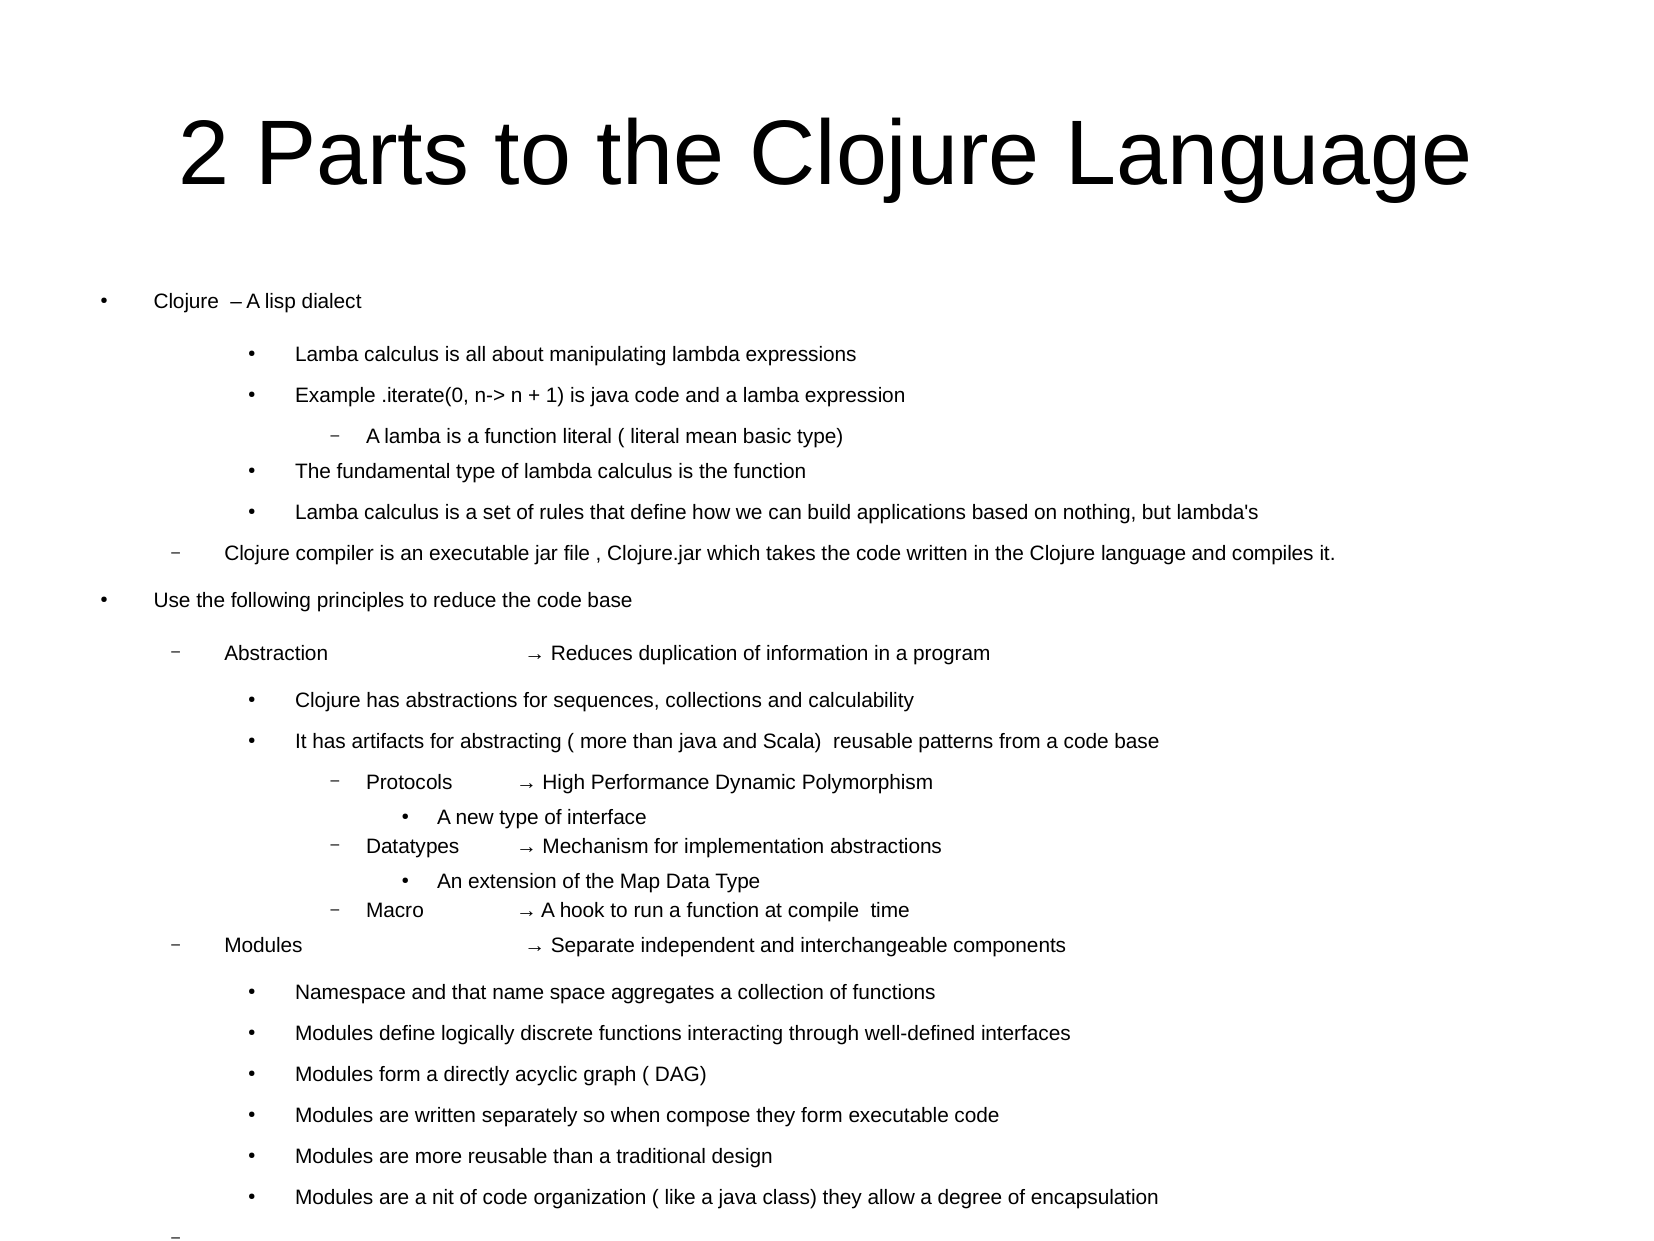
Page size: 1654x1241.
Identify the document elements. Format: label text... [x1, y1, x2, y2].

list Clojure – A lisp dialect Lamba calculus is all about manipulating lambda expressions Example .iterate(0, n-> n + 1) is java code and a lamba expression A lamba is a function literal ( literal mean basic type) The fundamental type of lambda calculus is the function Lamba calculus is a set of rules that define how we can build applications based on nothing, but lambda's Clojure compiler is an executable jar file , Clojure.jar which takes the code written in the Clojure language and compiles it. Use the following principles to reduce the code base Abstraction → Reduces duplication of information in a program Clojure has abstractions for sequences, collections and calculability It has artifacts for abstracting ( more than java and Scala) reusable patterns from a code base Protocols → High Performance Dynamic Polymorphism A new type of interface Datatypes → Mechanism for implementation abstractions An extension of the Map Data Type Macro → A hook to run a function at compile time Modules → Separate independent and interchangeable components Namespace and that name space aggregates a collection of functions Modules define logically discrete functions interacting through well-defined interfaces Modules form a directly acyclic graph ( DAG) Modules are written separately so when compose they form executable code Modules are more reusable than a traditional design Modules are a nit of code organization ( like a java class) they allow a degree of encapsulation [82, 290, 1571, 1231]
title 2 Parts to the Clojure Language [82, 49, 1571, 257]
